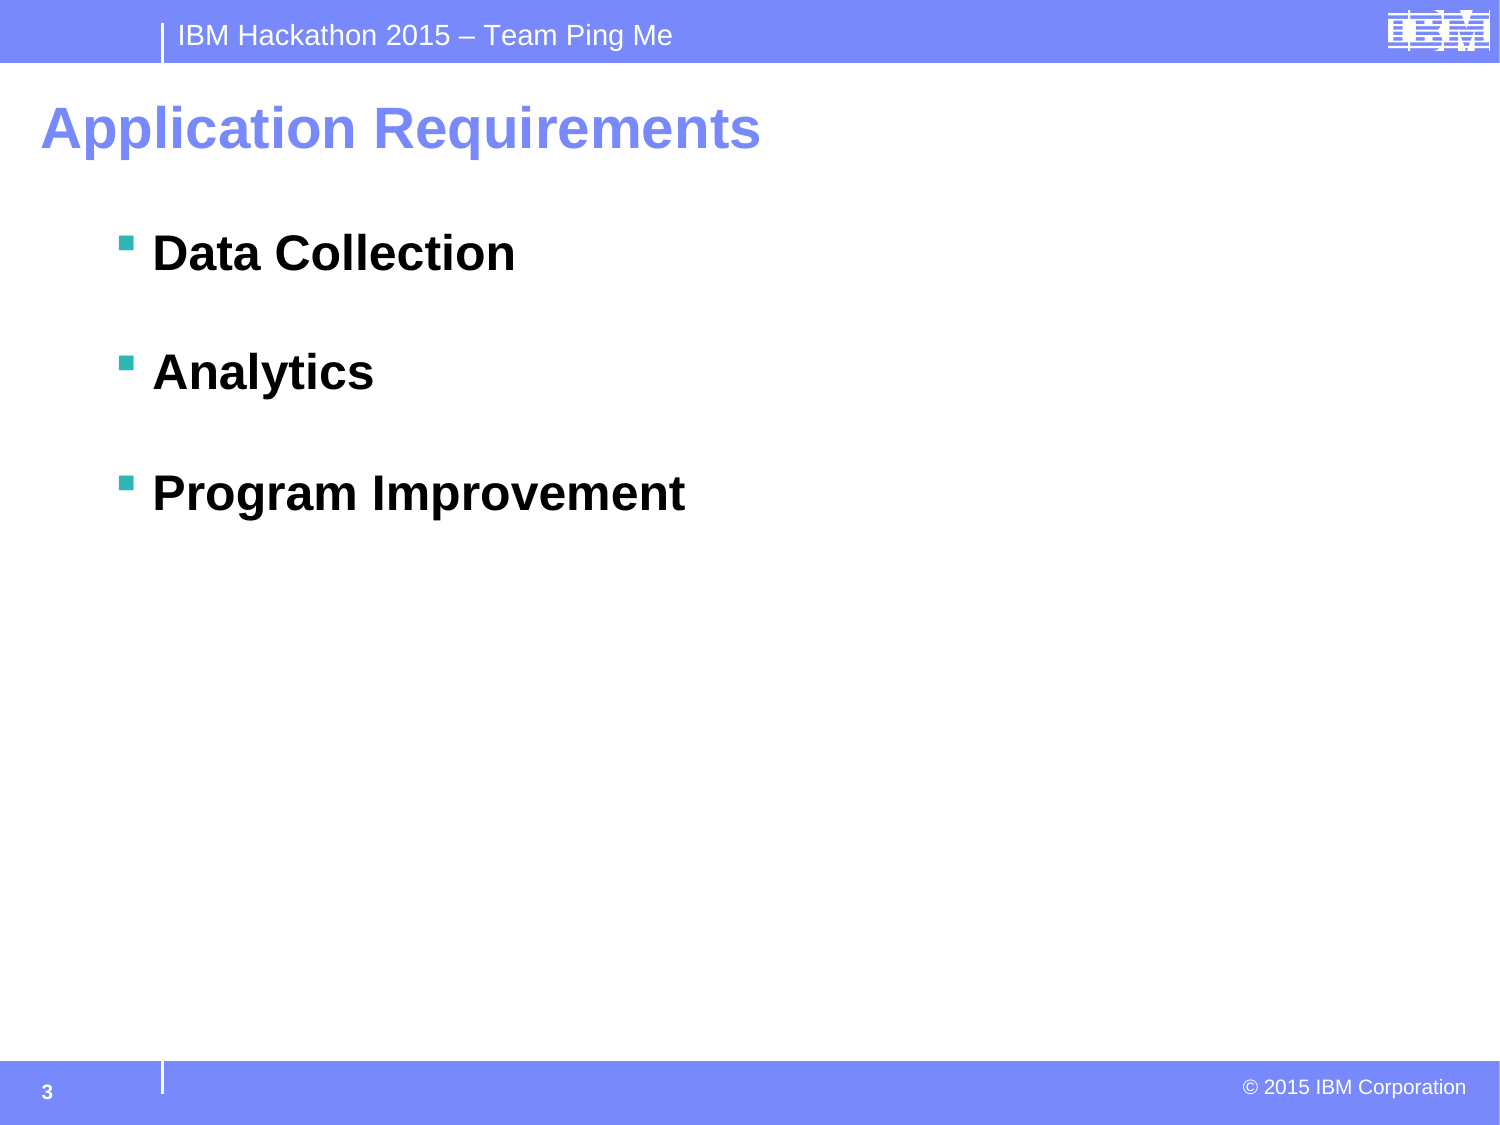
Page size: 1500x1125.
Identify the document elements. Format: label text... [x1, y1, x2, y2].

list Data Collection Analytics Program Improvement [99, 212, 1388, 1025]
title Application Requirements [25, 87, 1378, 170]
